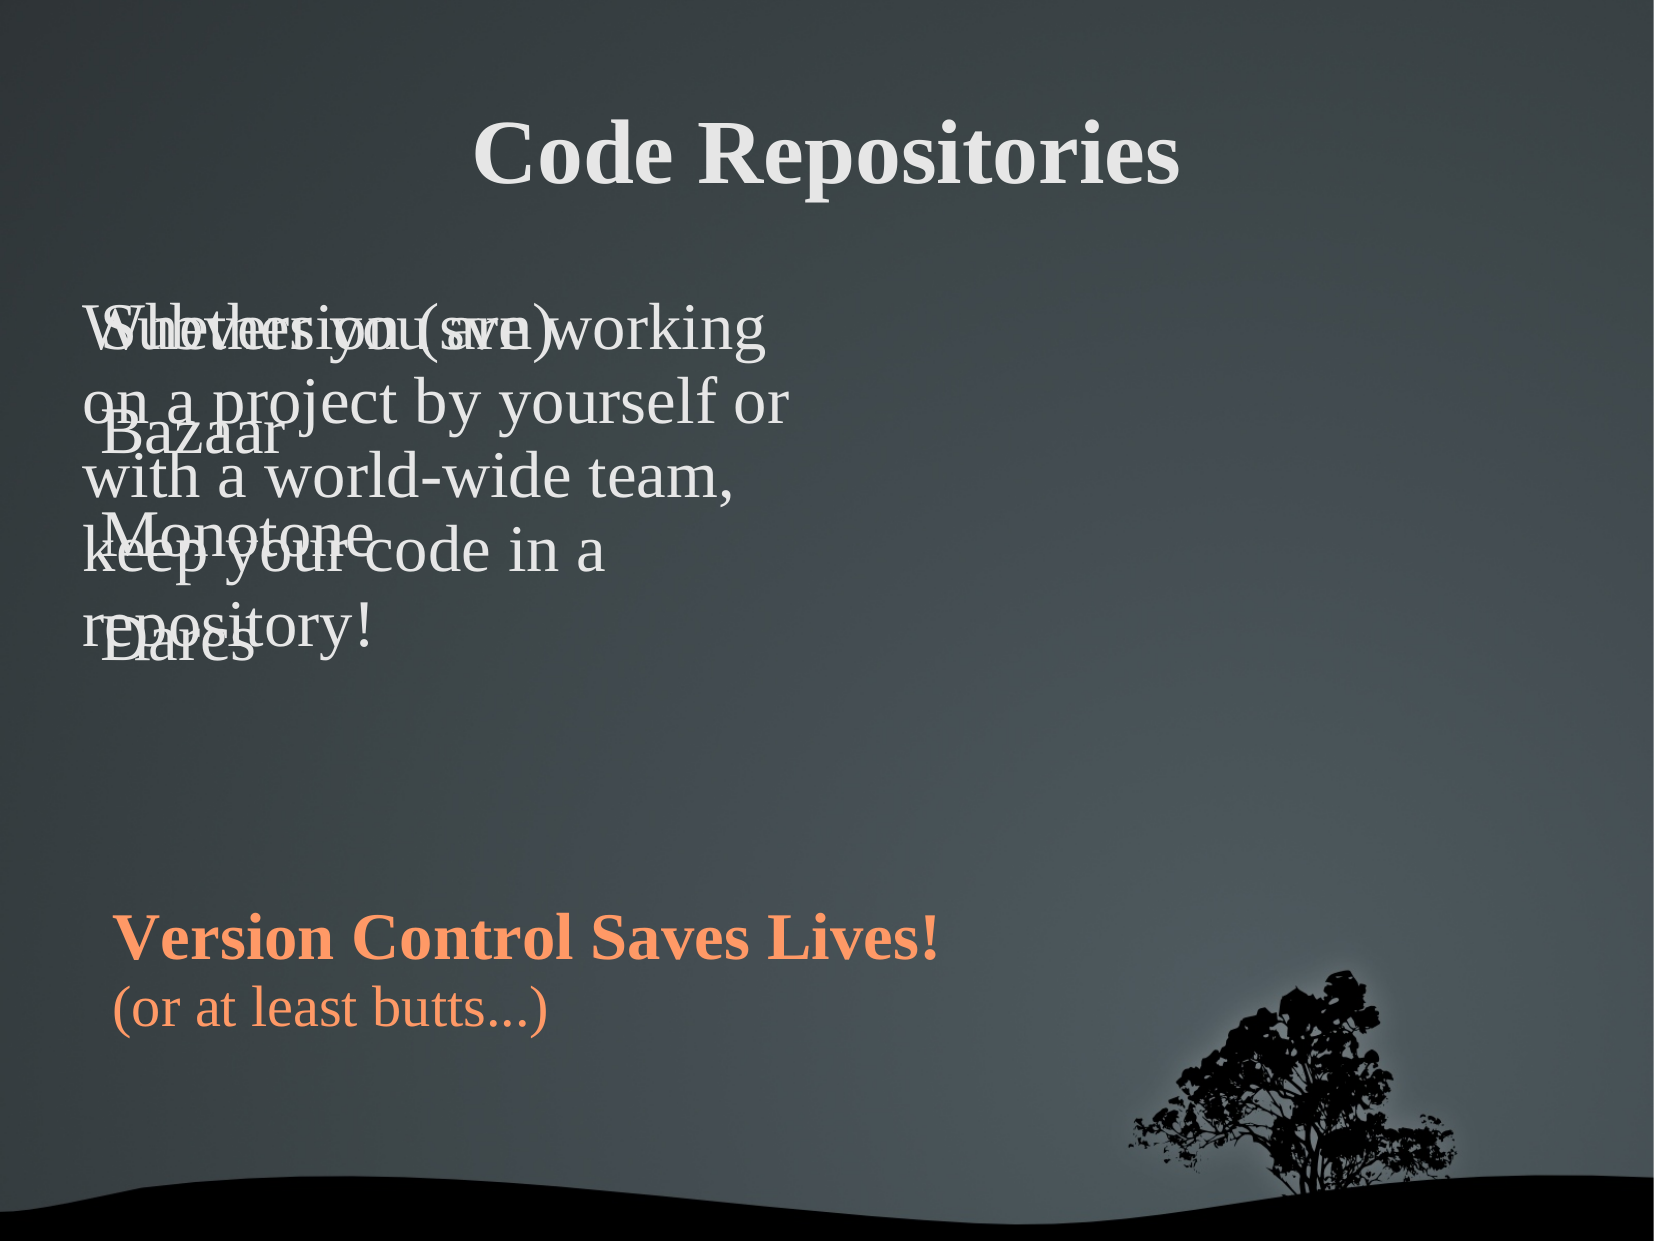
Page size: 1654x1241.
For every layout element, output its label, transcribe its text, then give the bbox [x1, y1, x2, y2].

list Version Control Saves Lives! (or at least butts...) [112, 900, 1201, 1126]
picture [0, 0, 1654, 1241]
title Code Repositories [82, 49, 1571, 257]
list Subversion (svn) Bazaar Monotone Darcs [845, 290, 1572, 1109]
list Whether you are working on a project by yourself or with a world-wide team, keep your code in a repository! [82, 290, 809, 826]
